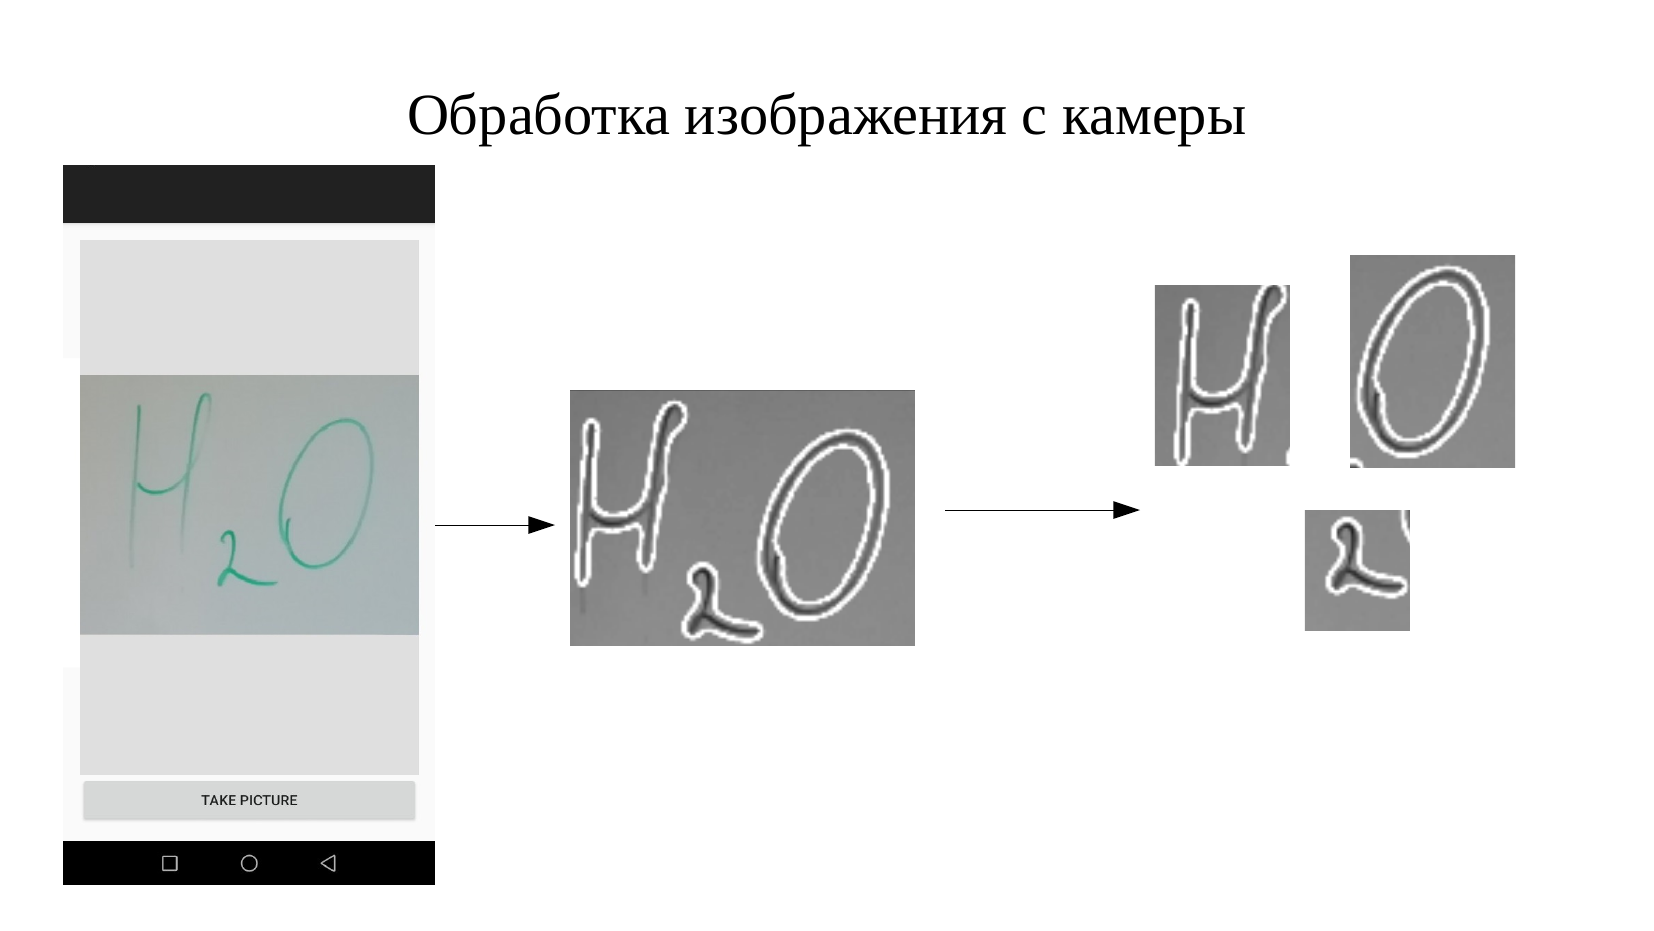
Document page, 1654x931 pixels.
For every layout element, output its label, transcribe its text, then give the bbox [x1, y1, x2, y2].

picture [63, 165, 436, 886]
picture [1304, 510, 1410, 631]
picture [1154, 285, 1290, 466]
title Обработка изображения с камеры [82, 37, 1571, 193]
picture [1350, 255, 1516, 468]
picture [570, 390, 916, 646]
